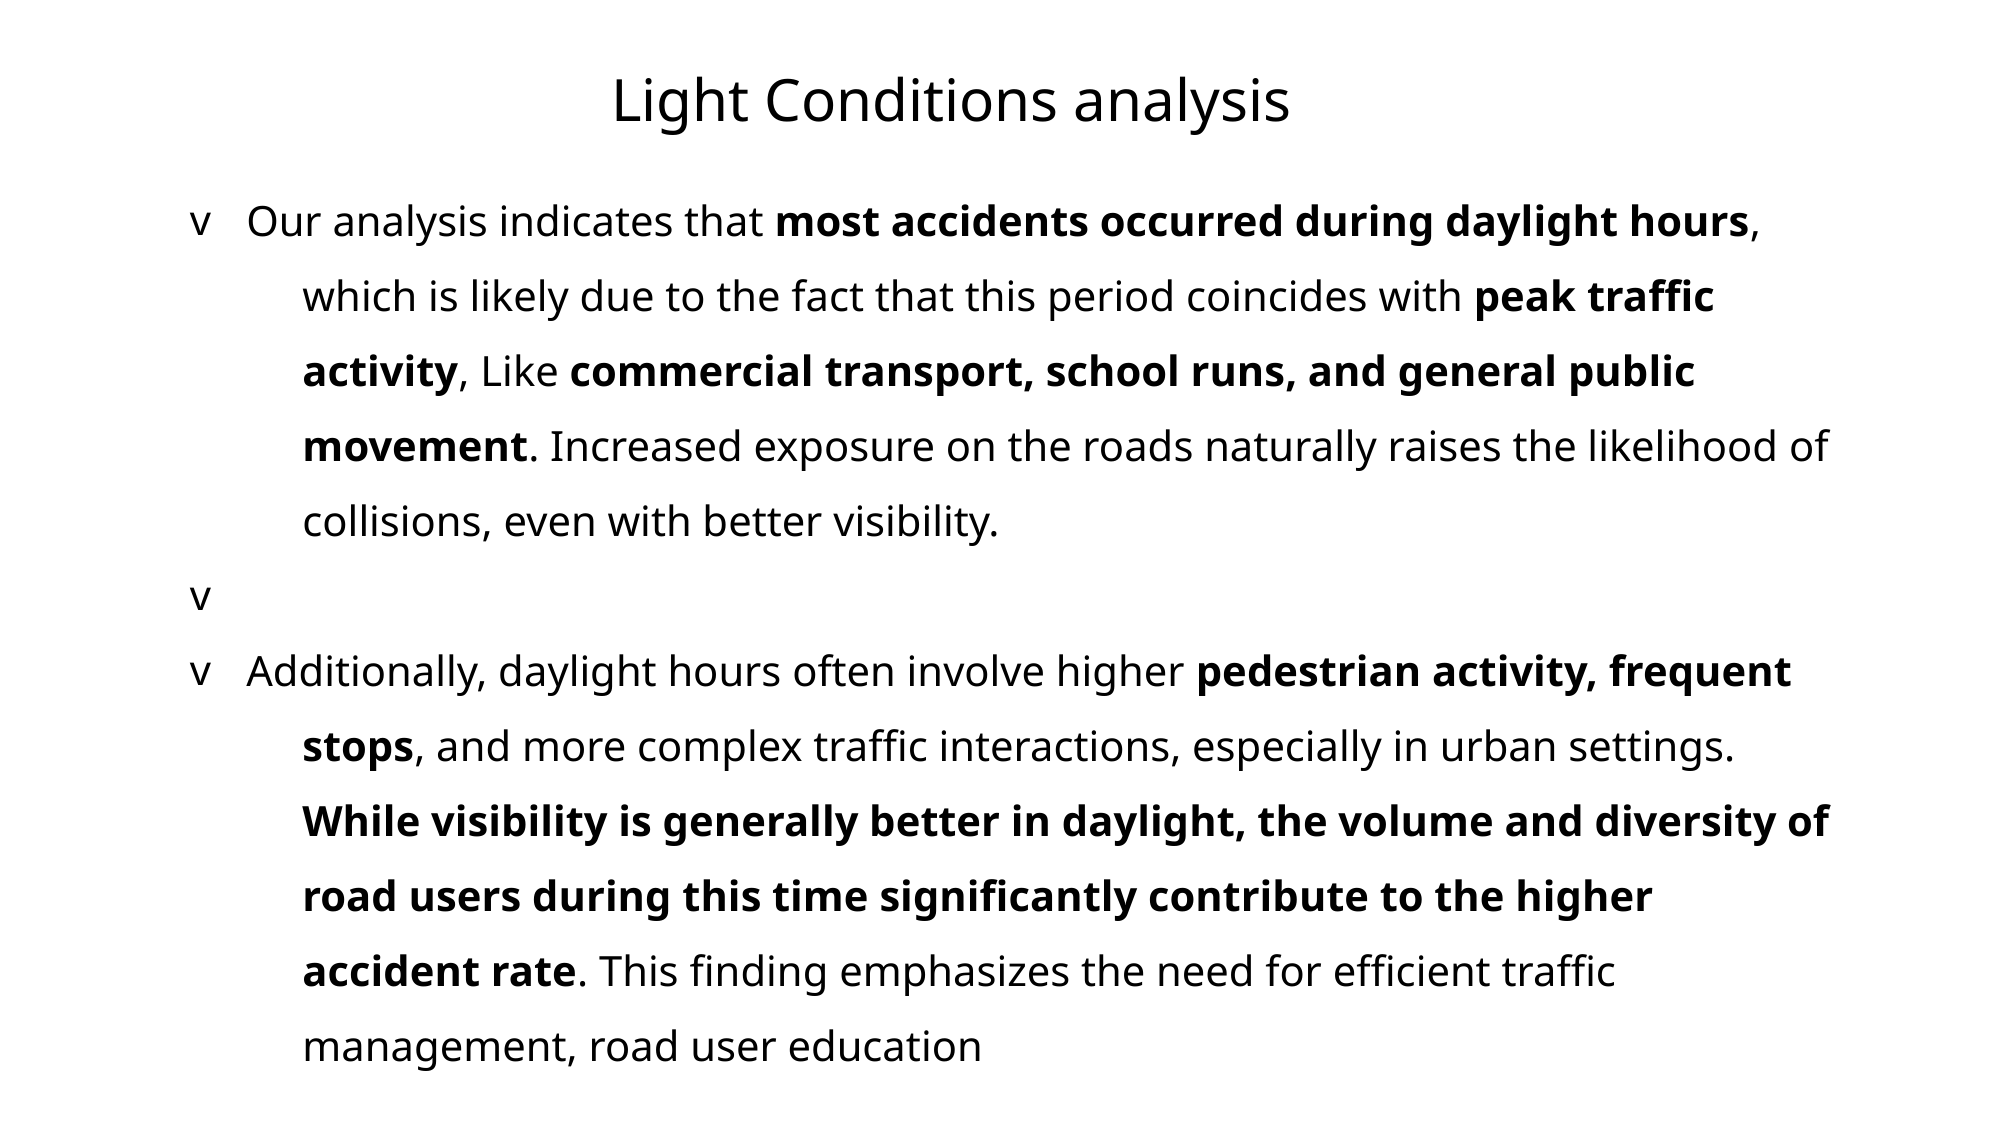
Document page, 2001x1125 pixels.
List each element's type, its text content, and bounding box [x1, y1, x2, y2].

text_box Light Conditions analysis [331, 55, 1572, 142]
text_box Our analysis indicates that most accidents occurred during daylight hours, which is likely due to the fact that this period coincides with peak traffic activity, Like commercial transport, school runs, and general public movement. Increased exposure on the roads naturally raises the likelihood of collisions, even with better visibility. Additionally, daylight hours often involve higher pedestrian activity, frequent stops, and more complex traffic interactions, especially in urban settings. While visibility is generally better in daylight, the volume and diversity of road users during this time significantly contribute to the higher accident rate. This finding emphasizes the need for efficient traffic management, road user education [174, 162, 1858, 1002]
